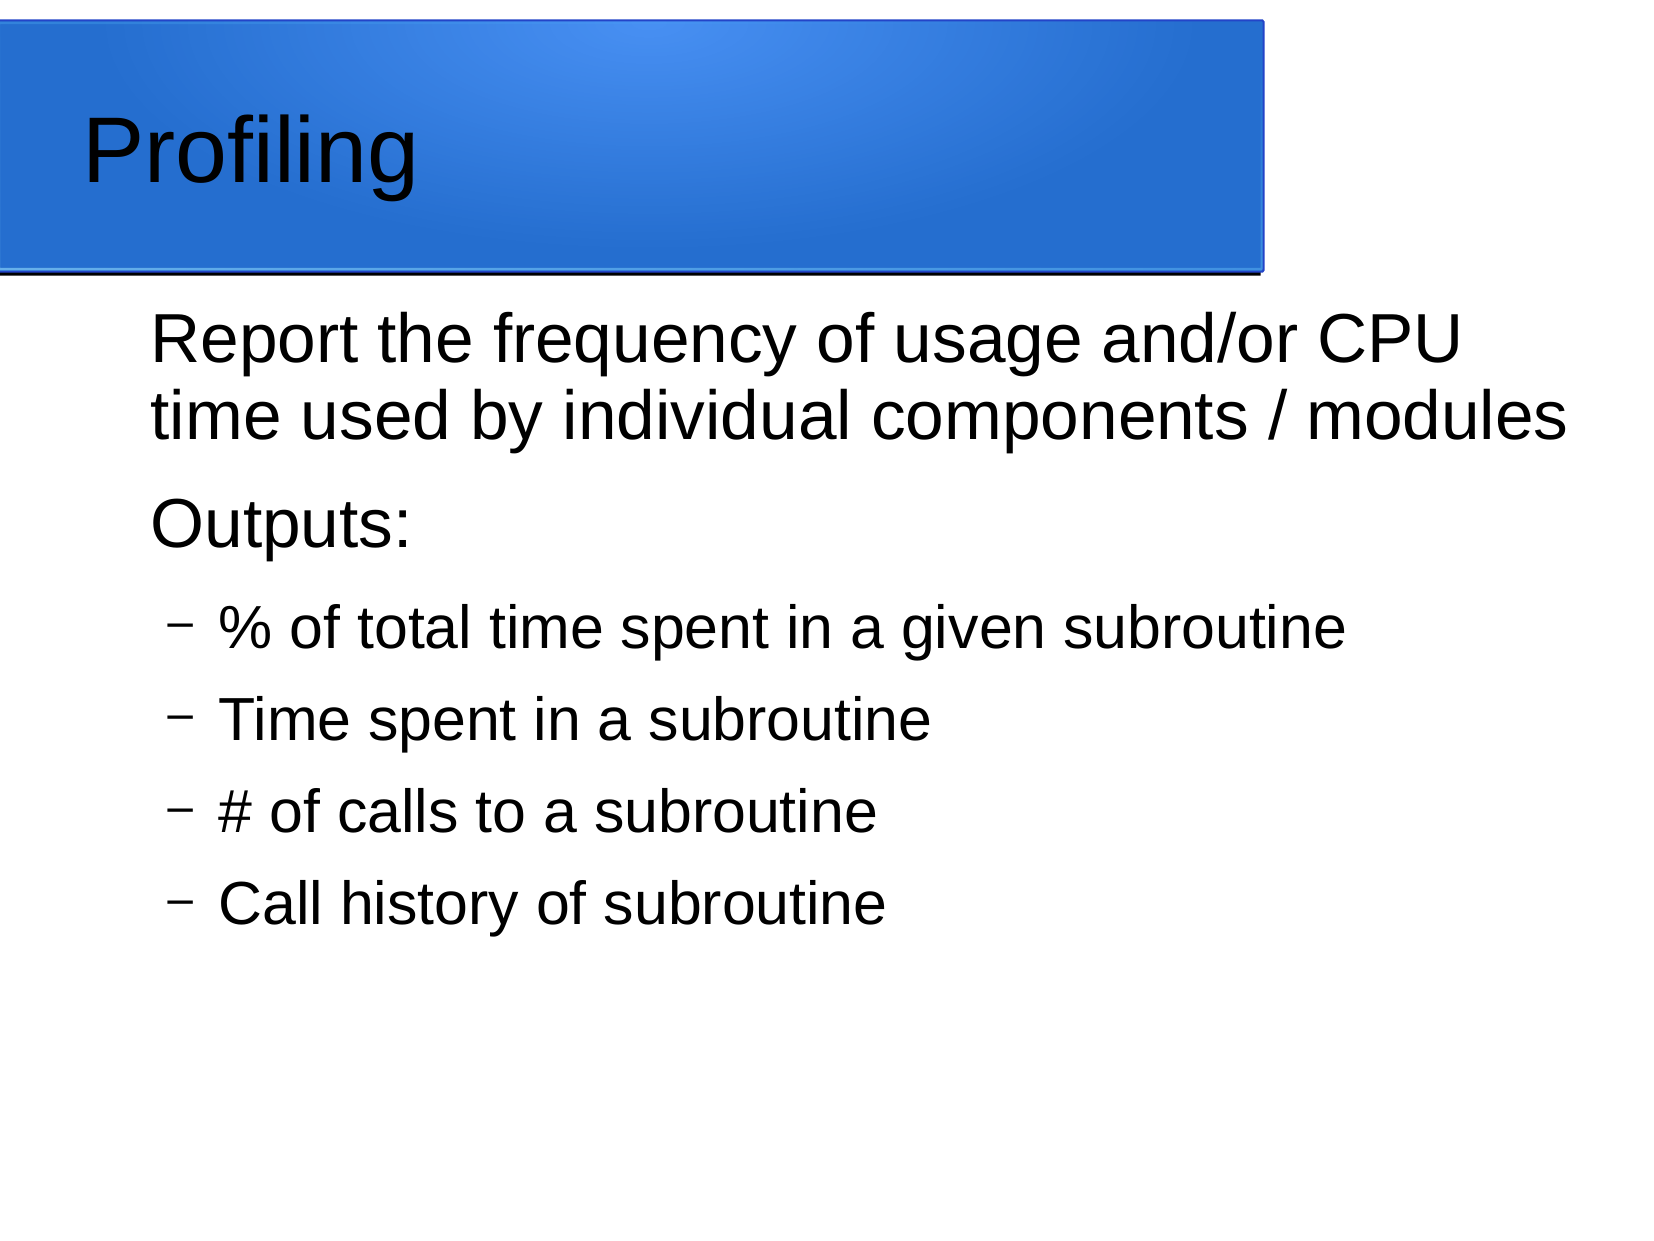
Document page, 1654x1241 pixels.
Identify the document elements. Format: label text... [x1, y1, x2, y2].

title Profiling [82, 47, 1234, 253]
list Report the frequency of usage and/or CPU time used by individual components / modules Outputs: % of total time spent in a given subroutine Time spent in a subroutine # of calls to a subroutine Call history of subroutine [82, 299, 1571, 1019]
